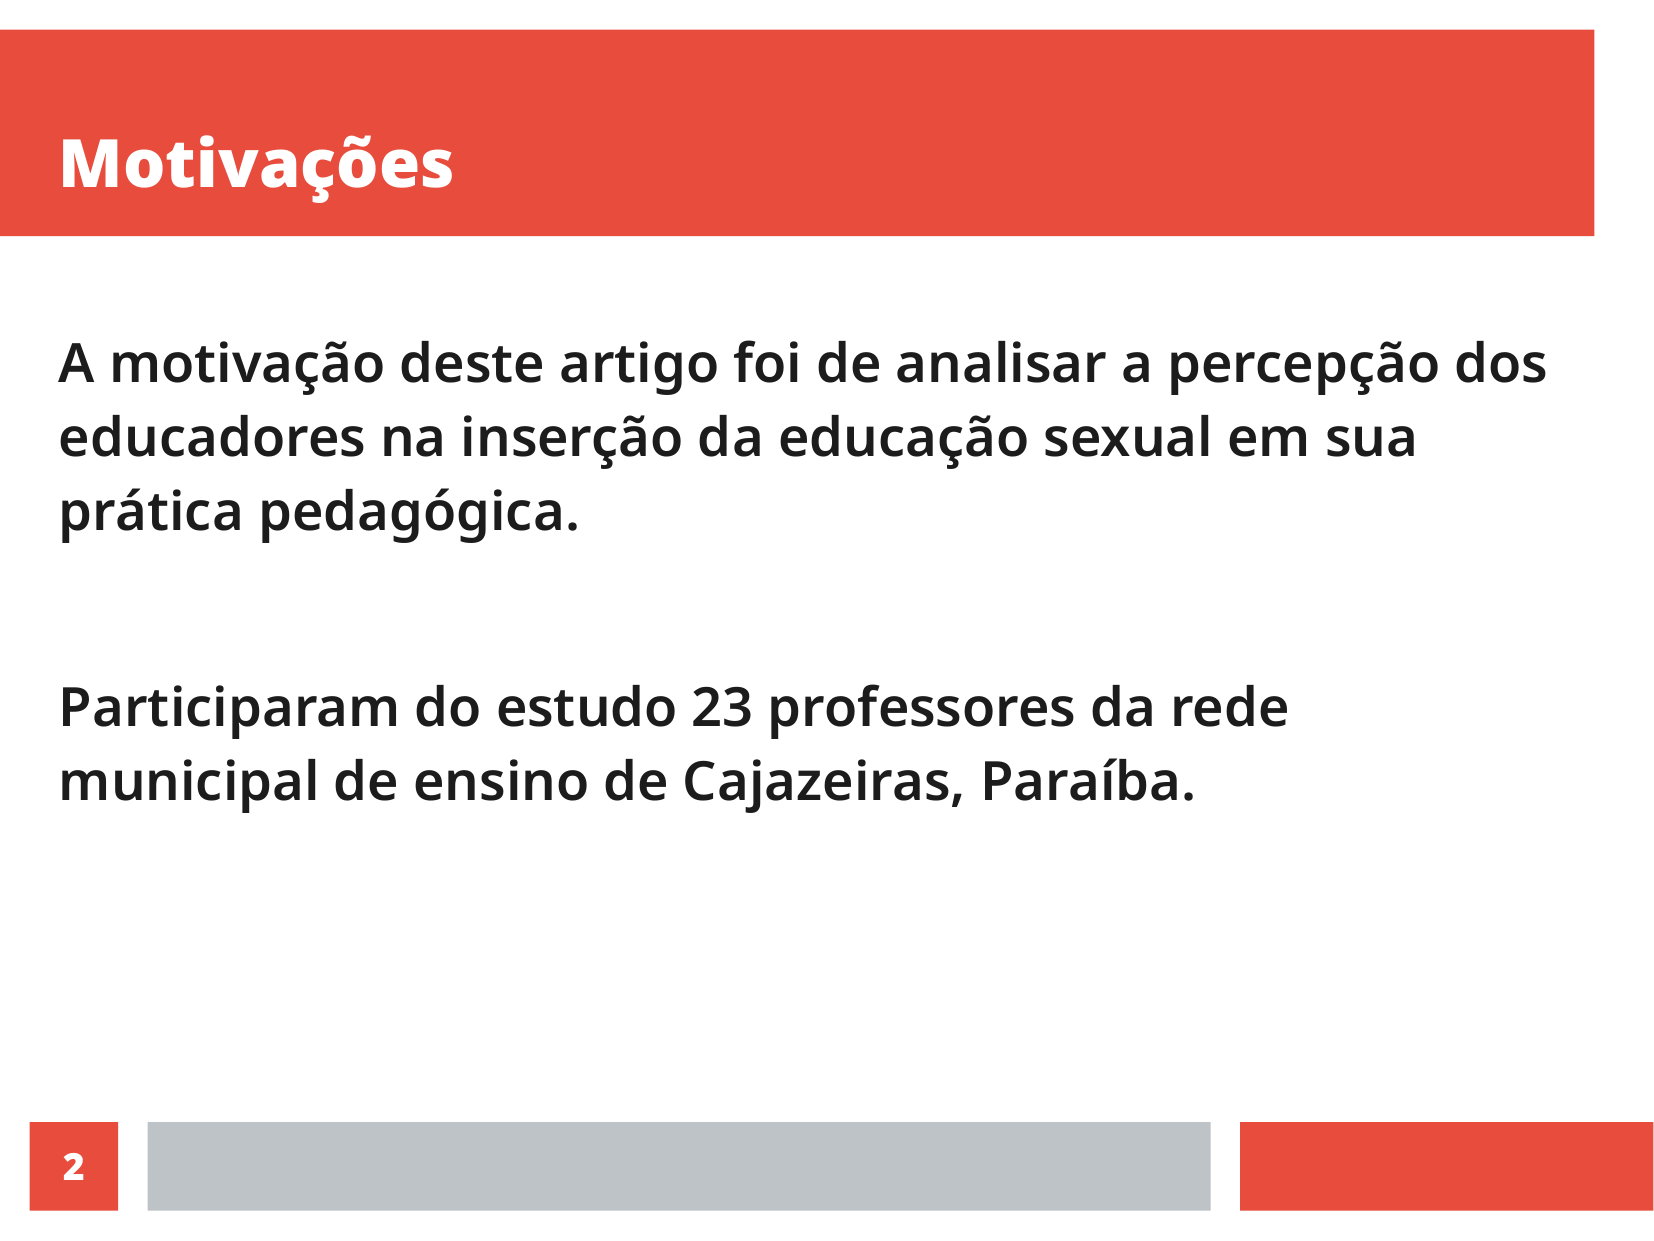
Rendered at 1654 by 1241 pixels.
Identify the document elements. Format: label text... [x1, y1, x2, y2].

title Motivações [59, 59, 1595, 207]
list A motivação deste artigo foi de analisar a percepção dos educadores na inserção da educação sexual em sua prática pedagógica. Participaram do estudo 23 professores da rede municipal de ensino de Cajazeiras, Paraíba. [59, 324, 1565, 1093]
